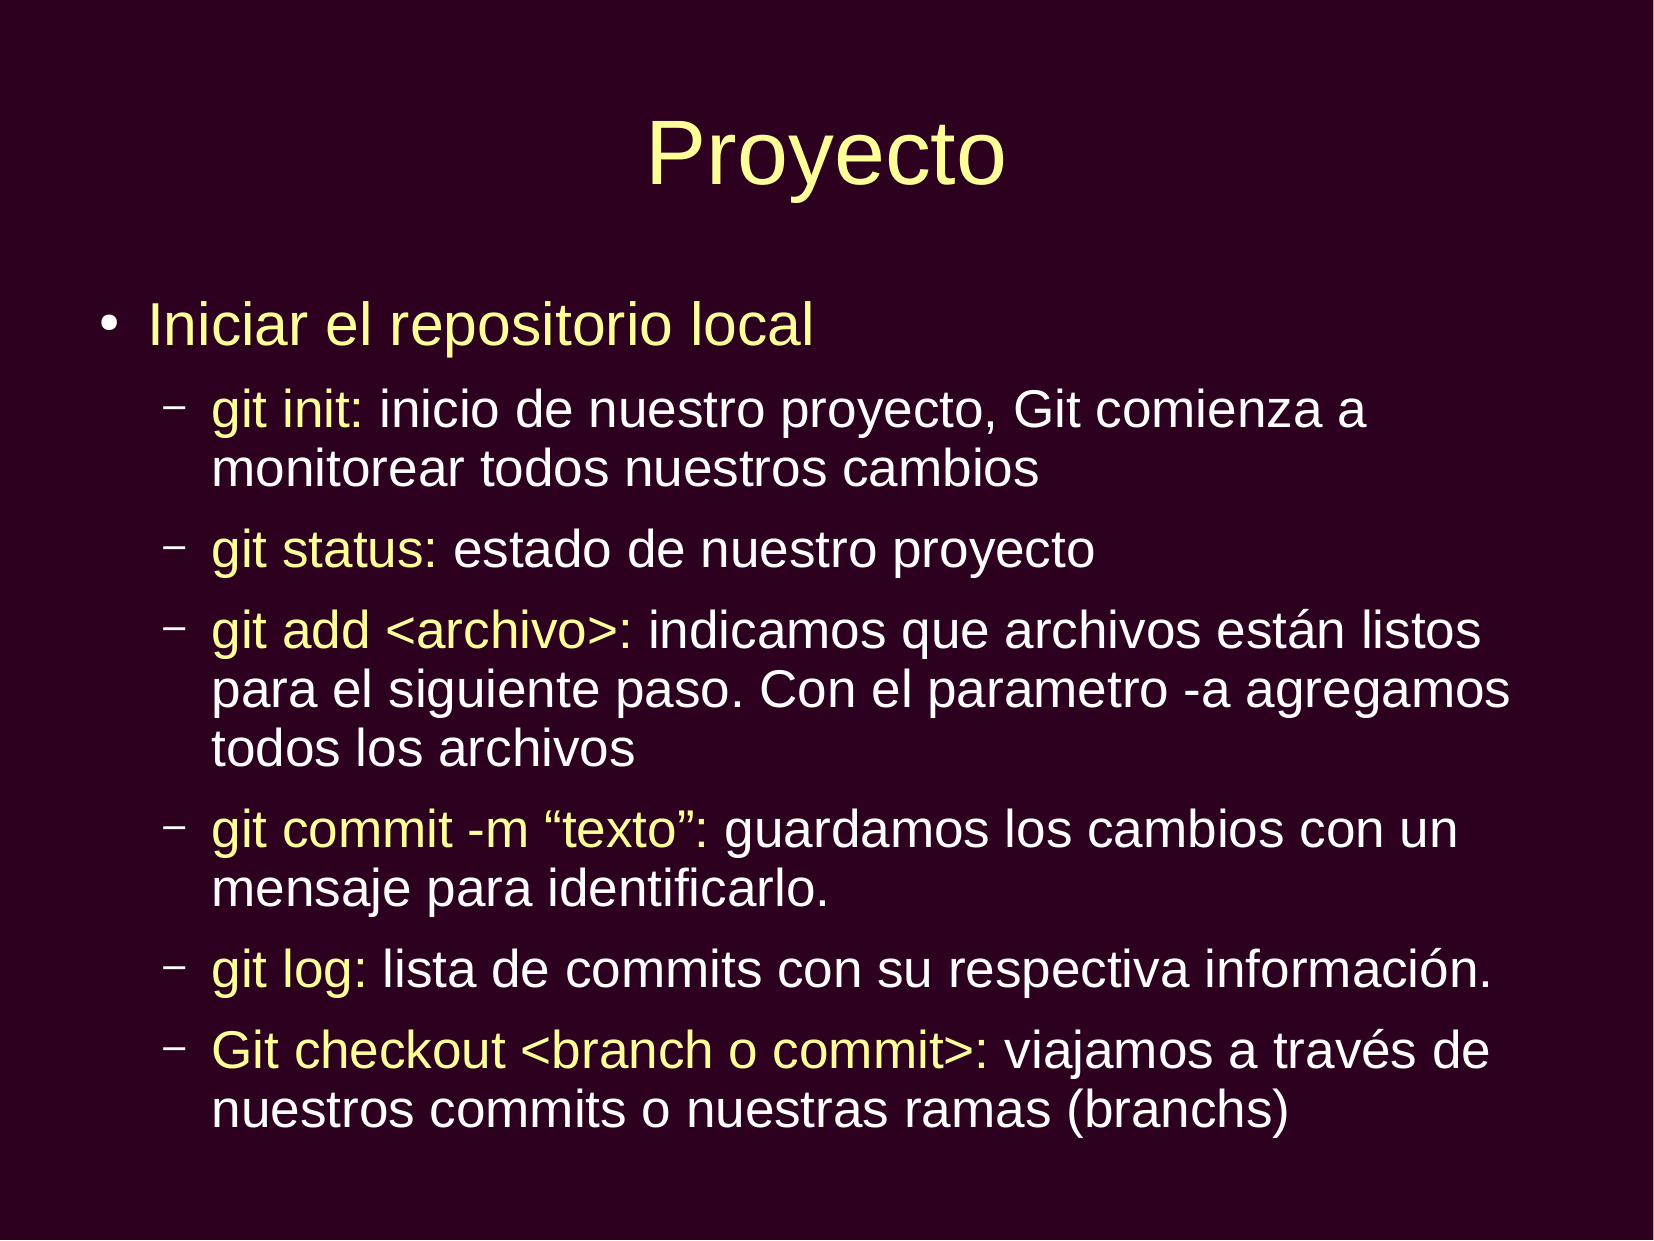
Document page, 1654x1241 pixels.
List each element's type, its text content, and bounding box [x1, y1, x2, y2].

title Proyecto [82, 49, 1571, 257]
list Iniciar el repositorio local git init: inicio de nuestro proyecto, Git comienza a monitorear todos nuestros cambios git status: estado de nuestro proyecto git add <archivo>: indicamos que archivos están listos para el siguiente paso. Con el parametro -a agregamos todos los archivos git commit -m “texto”: guardamos los cambios con un mensaje para identificarlo. git log: lista de commits con su respectiva información. Git checkout <branch o commit>: viajamos a través de nuestros commits o nuestras ramas (branchs) [82, 290, 1571, 1146]
